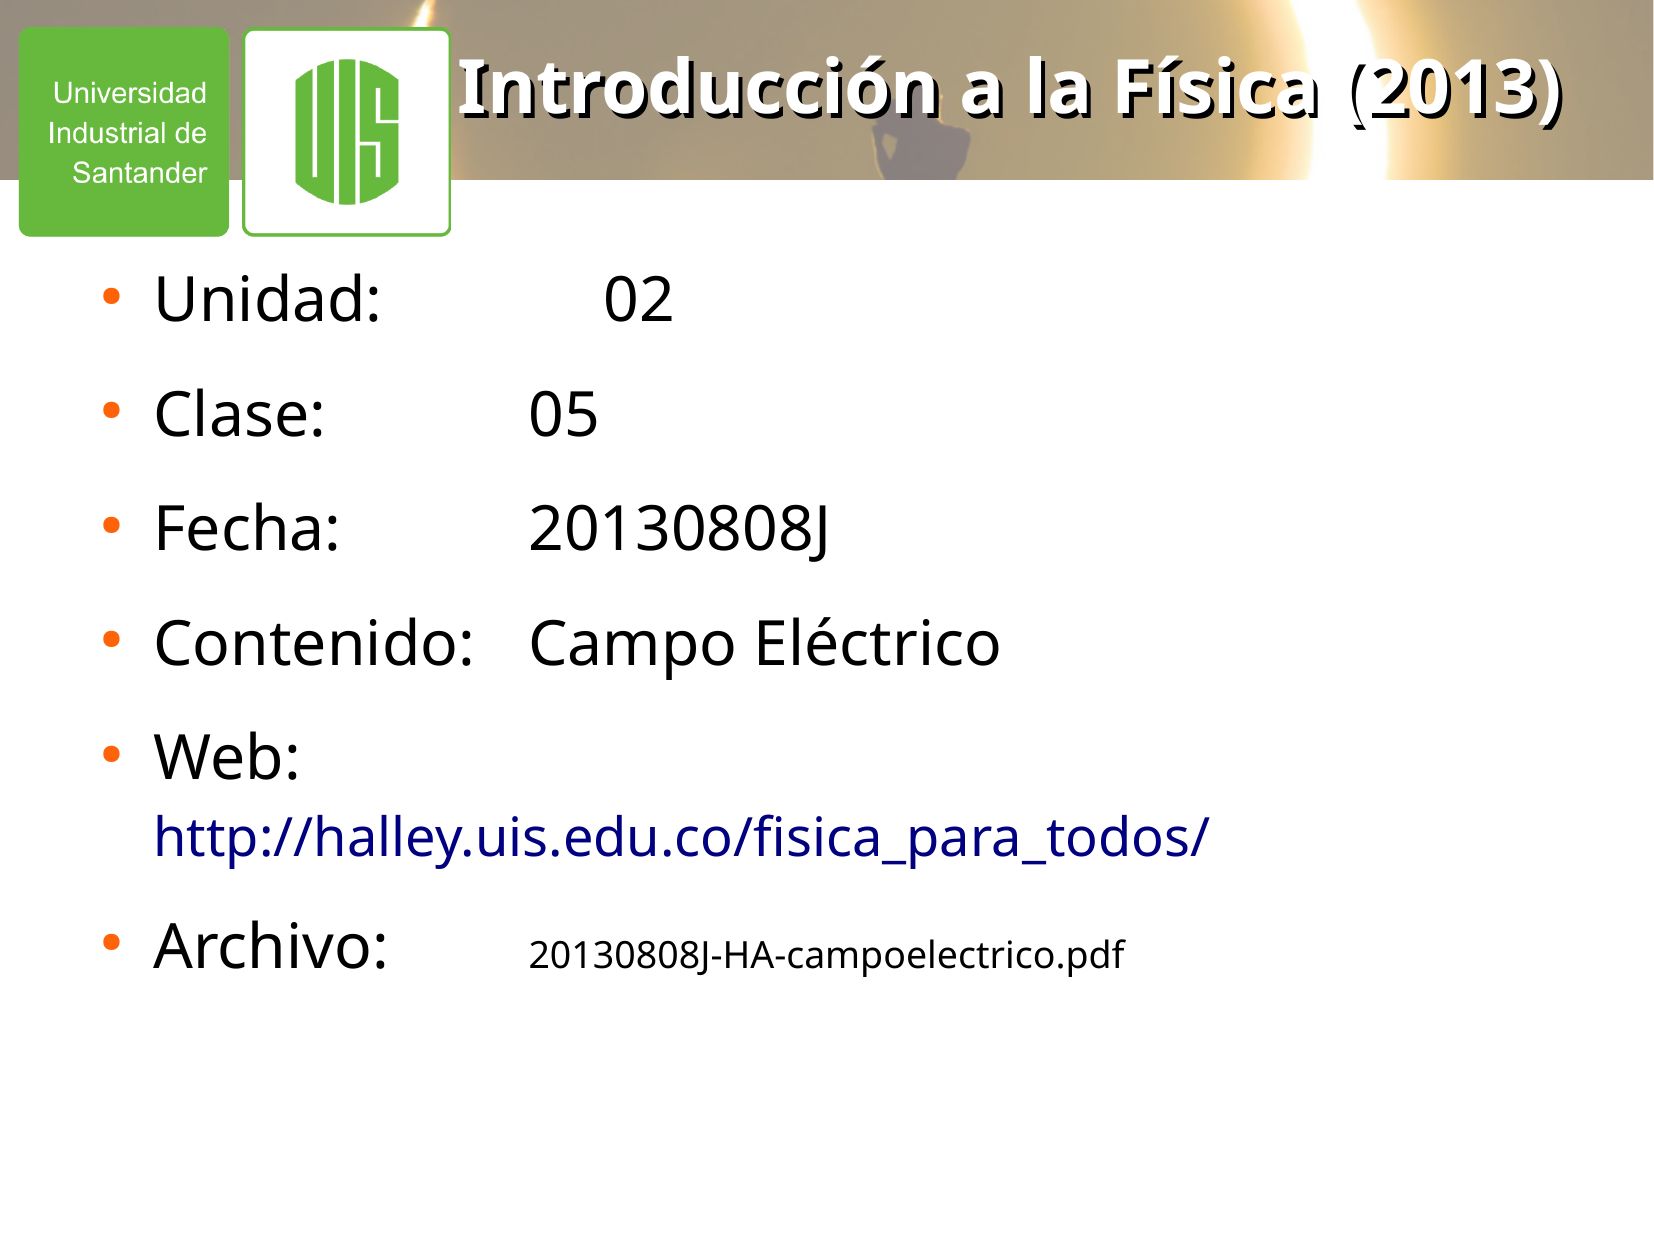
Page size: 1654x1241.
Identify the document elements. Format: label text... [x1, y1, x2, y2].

list Unidad: 02 Clase: 05 Fecha: 20130808J Contenido: Campo Eléctrico Web: http://halley.uis.edu.co/fisica_para_todos/ Archivo: 20130808J-HA-campoelectrico.pdf [82, 255, 1571, 1141]
picture [0, 0, 1654, 237]
title Introducción a la Física (2013) [75, 19, 1564, 151]
